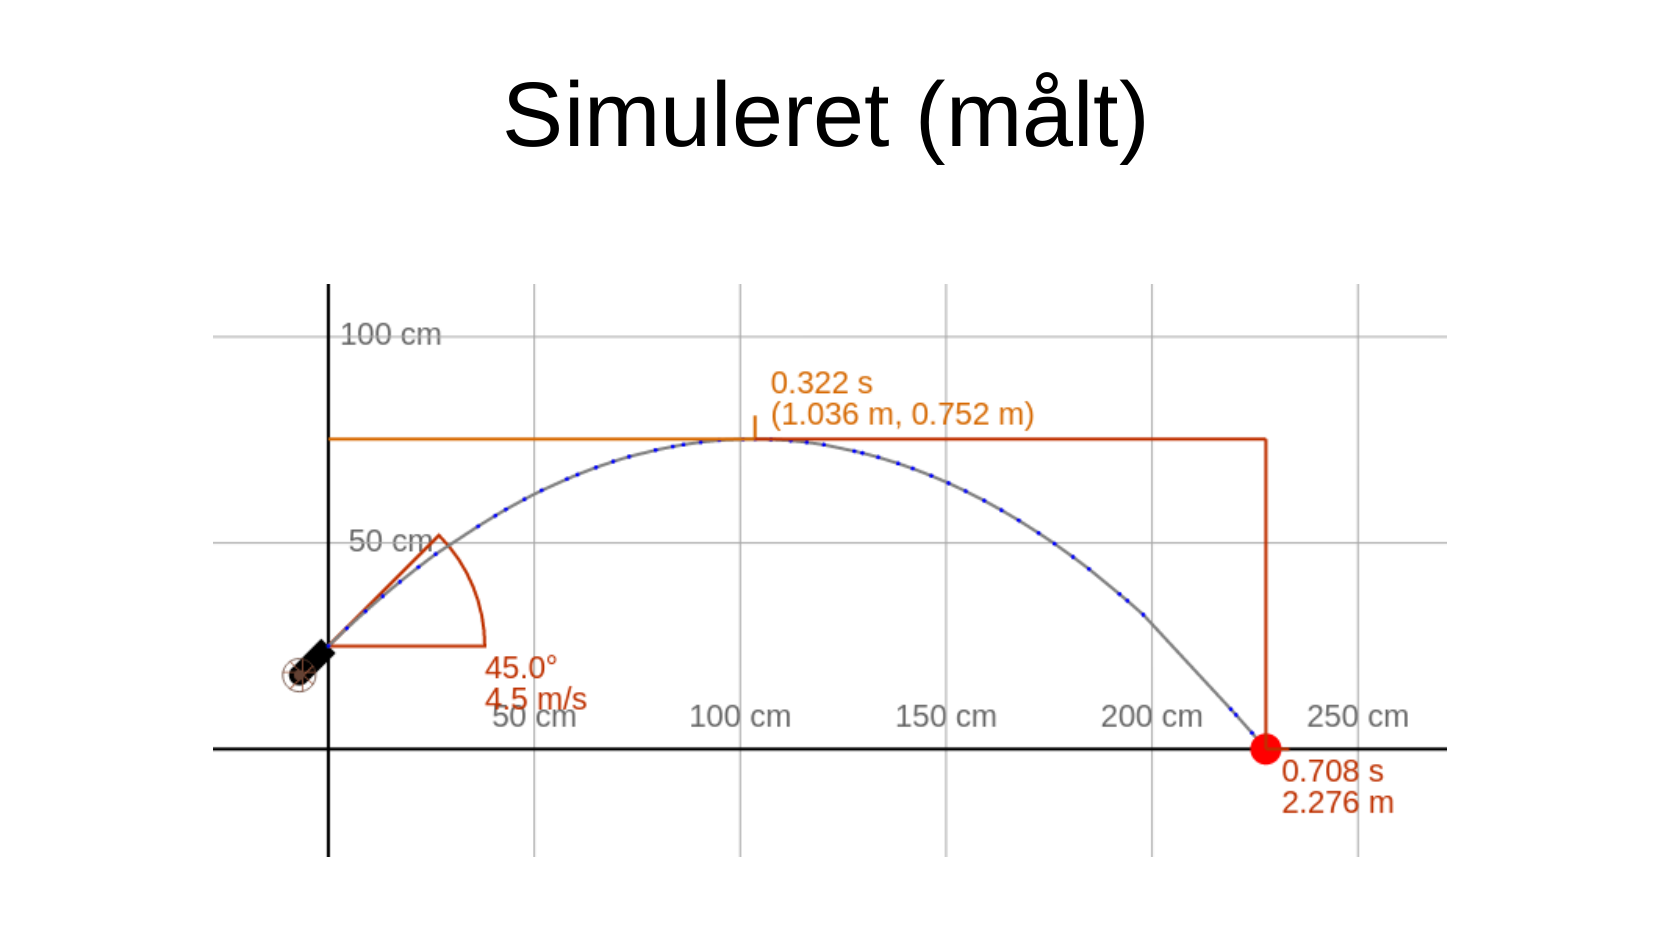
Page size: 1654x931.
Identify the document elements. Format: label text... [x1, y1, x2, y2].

title Simuleret (målt) [82, 37, 1571, 193]
picture [213, 284, 1447, 857]
